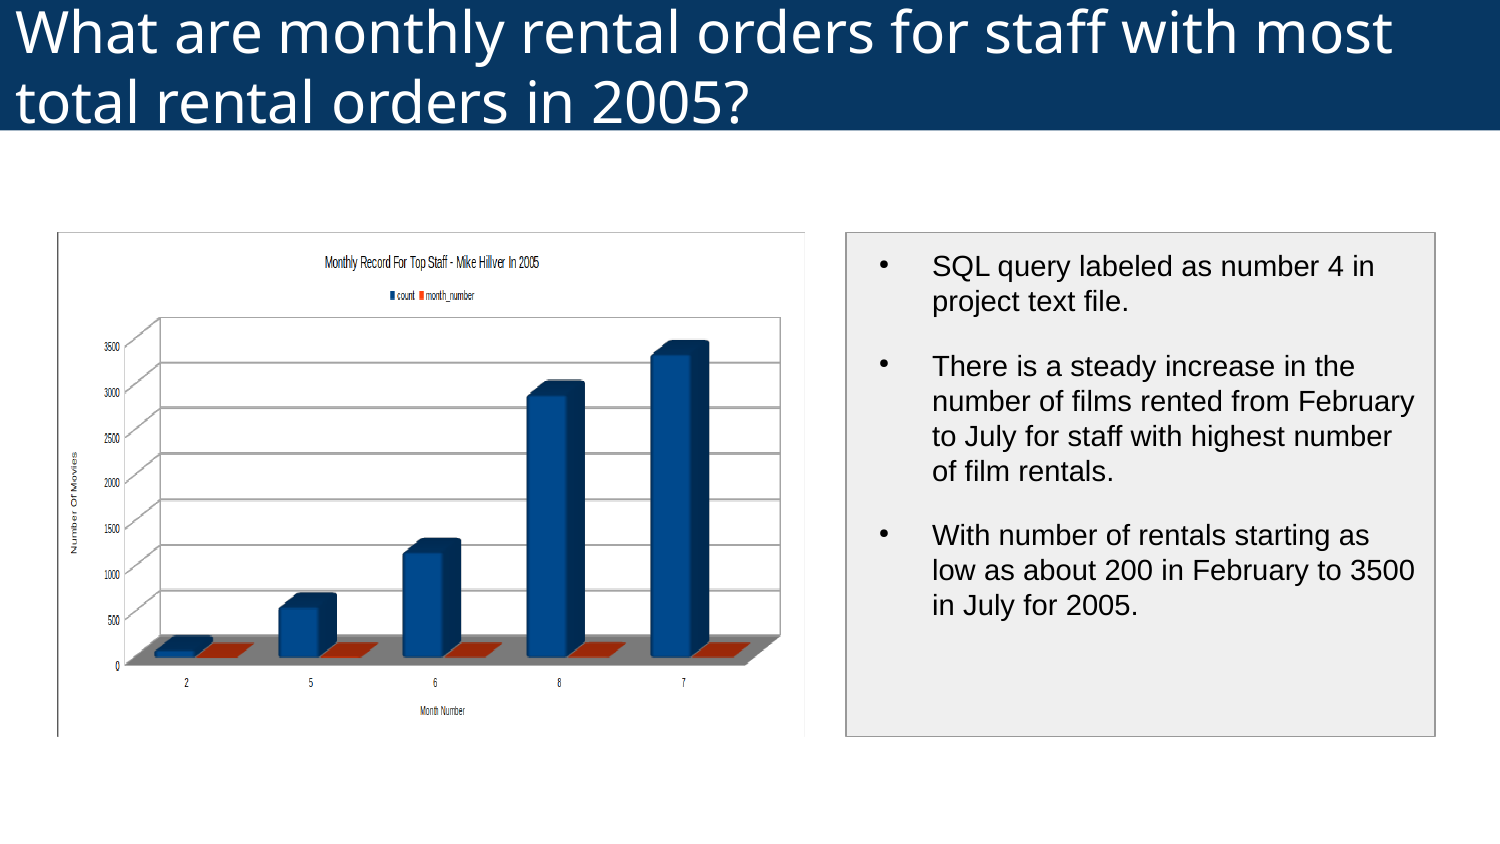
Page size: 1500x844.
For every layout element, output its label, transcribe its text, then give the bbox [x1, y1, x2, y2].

list SQL query labeled as number 4 in project text file. There is a steady increase in the number of films rented from February to July for staff with highest number of film rentals. With number of rentals starting as low as about 200 in February to 3500 in July for 2005. [846, 232, 1436, 737]
picture [58, 232, 805, 738]
title What are monthly rental orders for staff with most total rental orders in 2005? [0, 0, 1500, 131]
